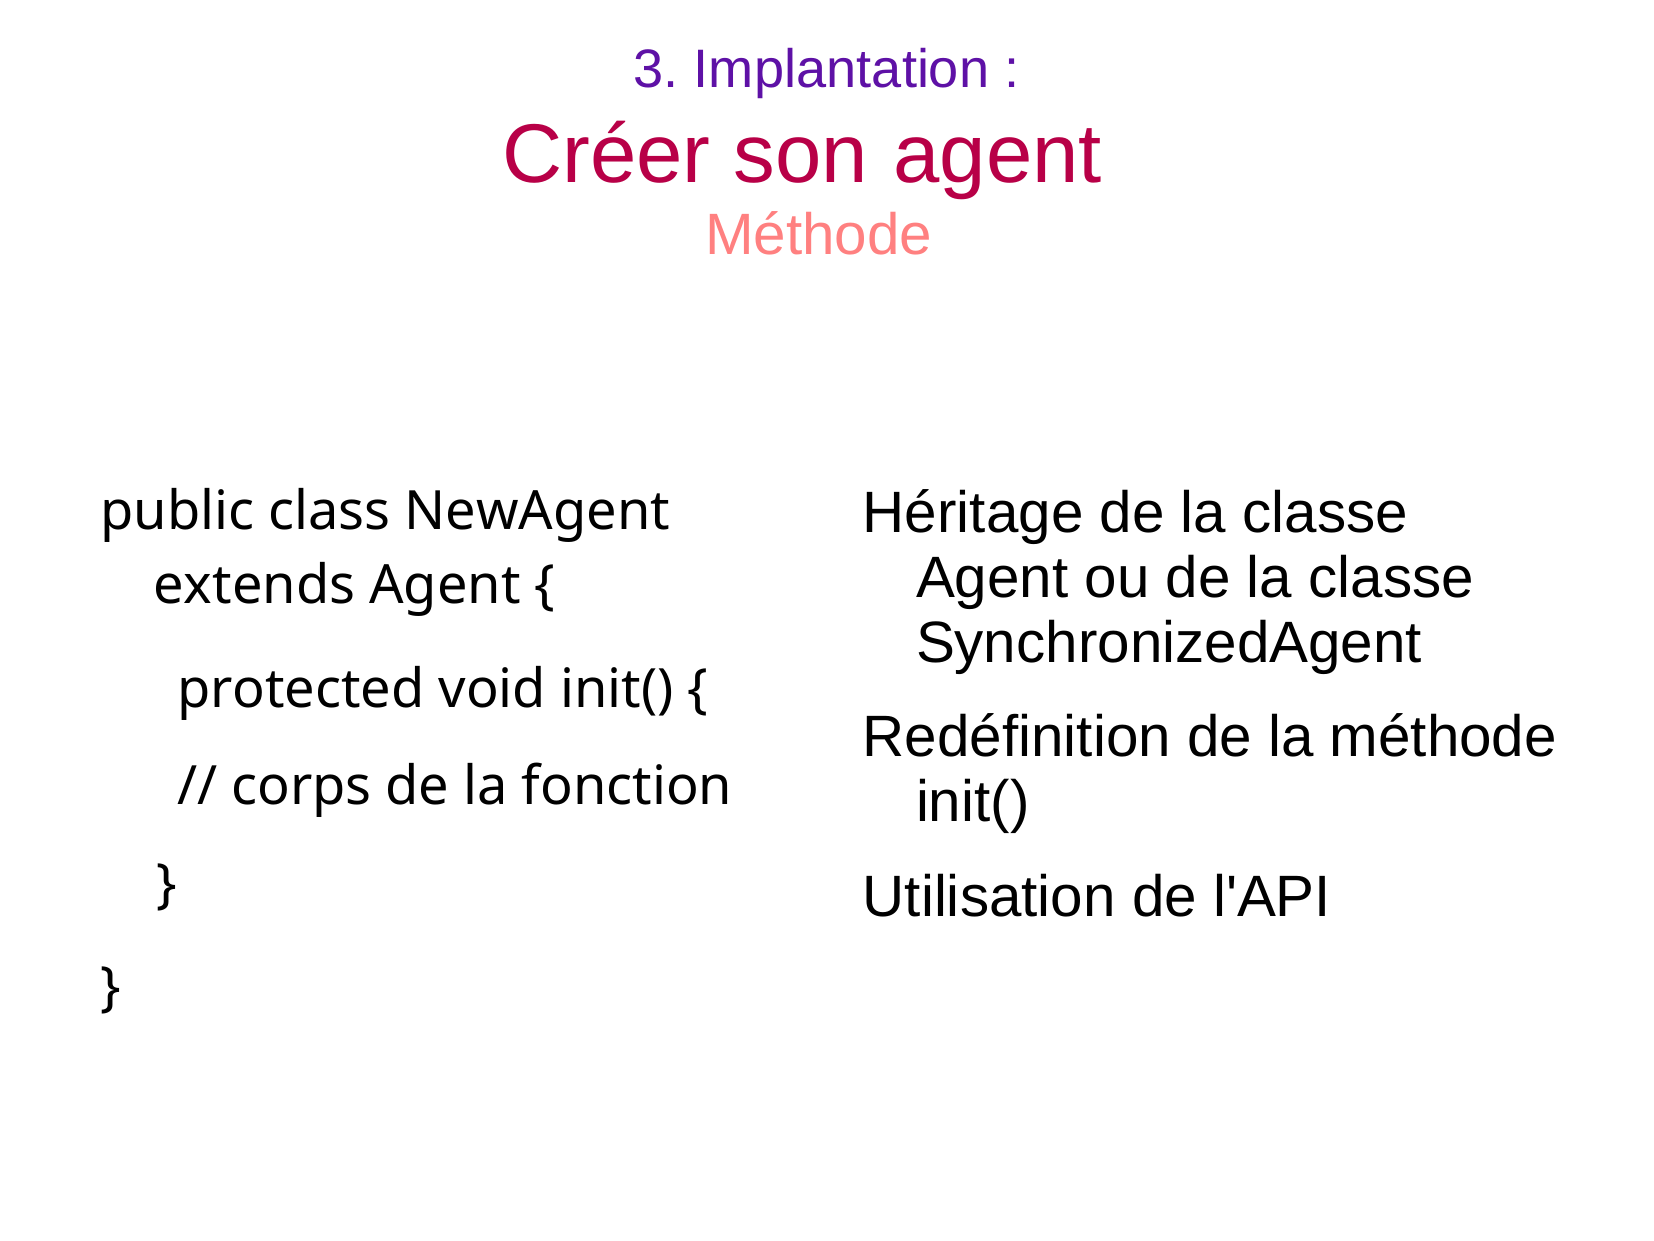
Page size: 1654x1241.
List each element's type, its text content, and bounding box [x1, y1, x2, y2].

list Héritage de la classe Agent ou de la classe SynchronizedAgent Redéfinition de la méthode init() Utilisation de l'API [845, 290, 1572, 1109]
list public class NewAgent extends Agent { protected void init() { // corps de la fonction } } [82, 290, 809, 1109]
title 3. Implantation : Créer son agent Méthode [82, 38, 1571, 267]
